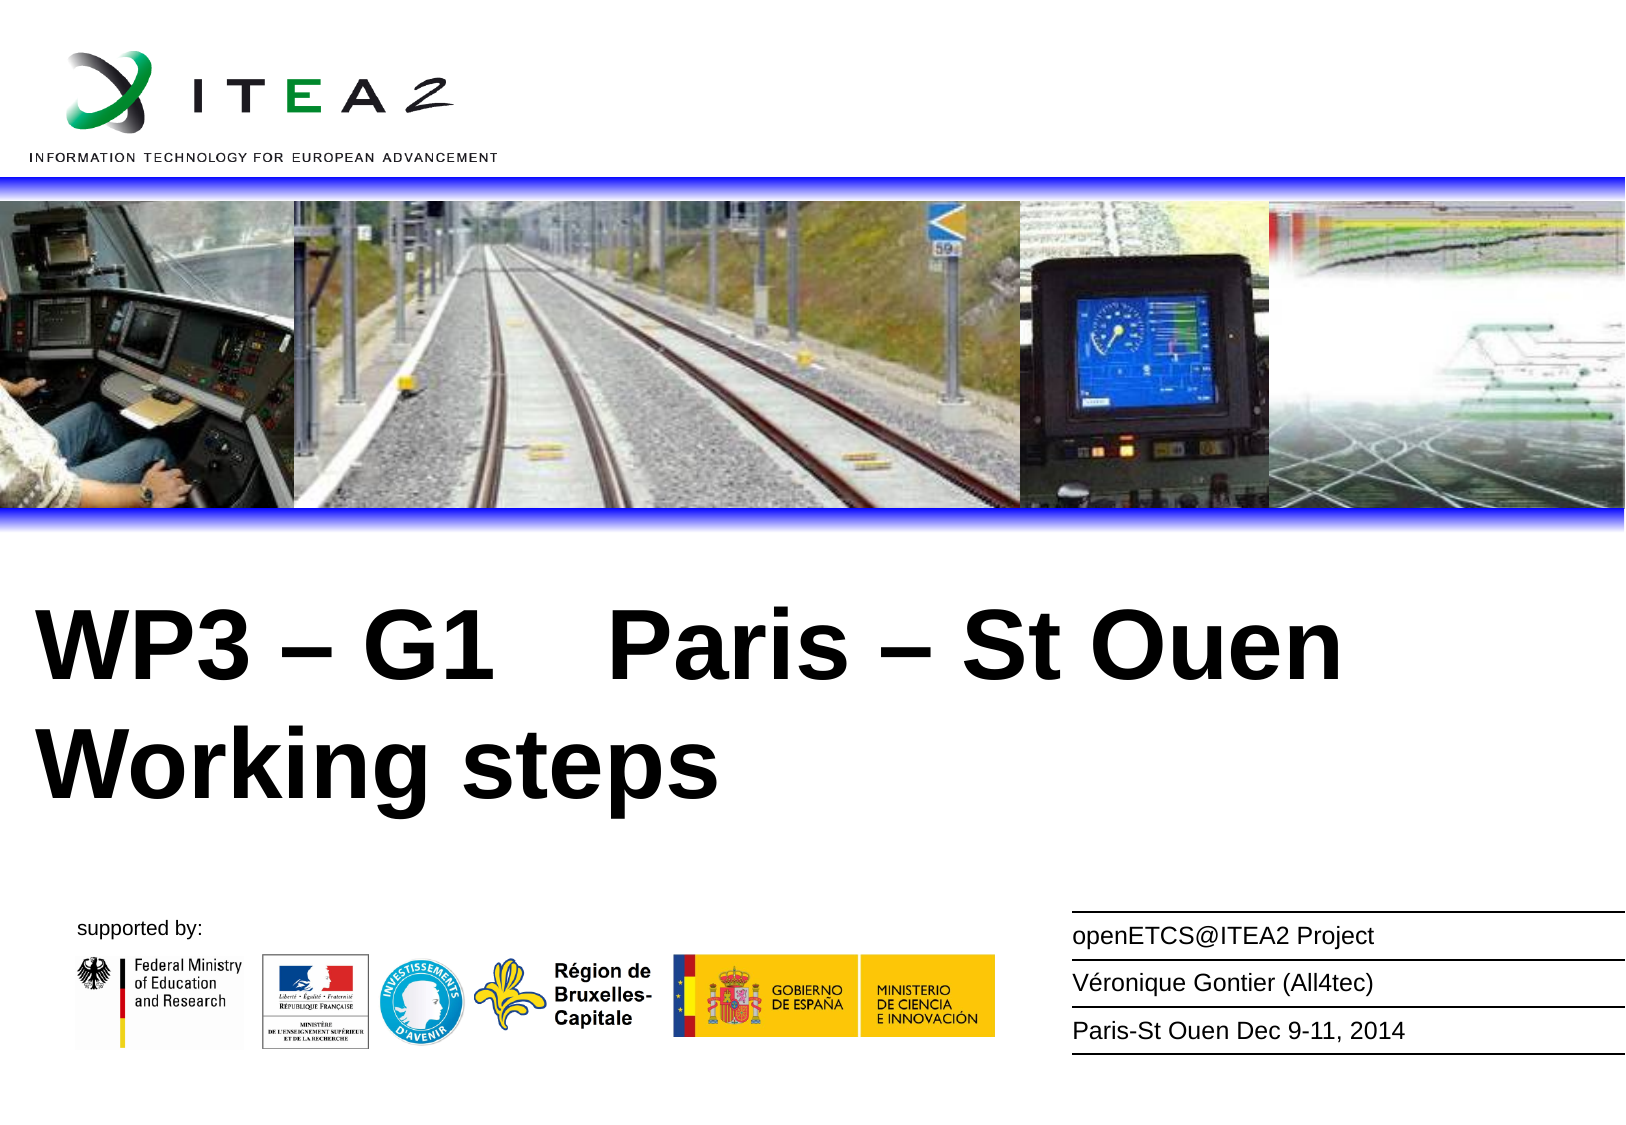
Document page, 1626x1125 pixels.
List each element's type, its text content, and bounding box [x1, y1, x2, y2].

picture [30, 51, 497, 162]
picture [75, 956, 244, 1050]
picture [673, 954, 995, 1037]
title WP3 – G1 Paris – St Ouen Working steps [34, 648, 1595, 870]
picture [262, 954, 657, 1049]
picture [0, 201, 1625, 509]
